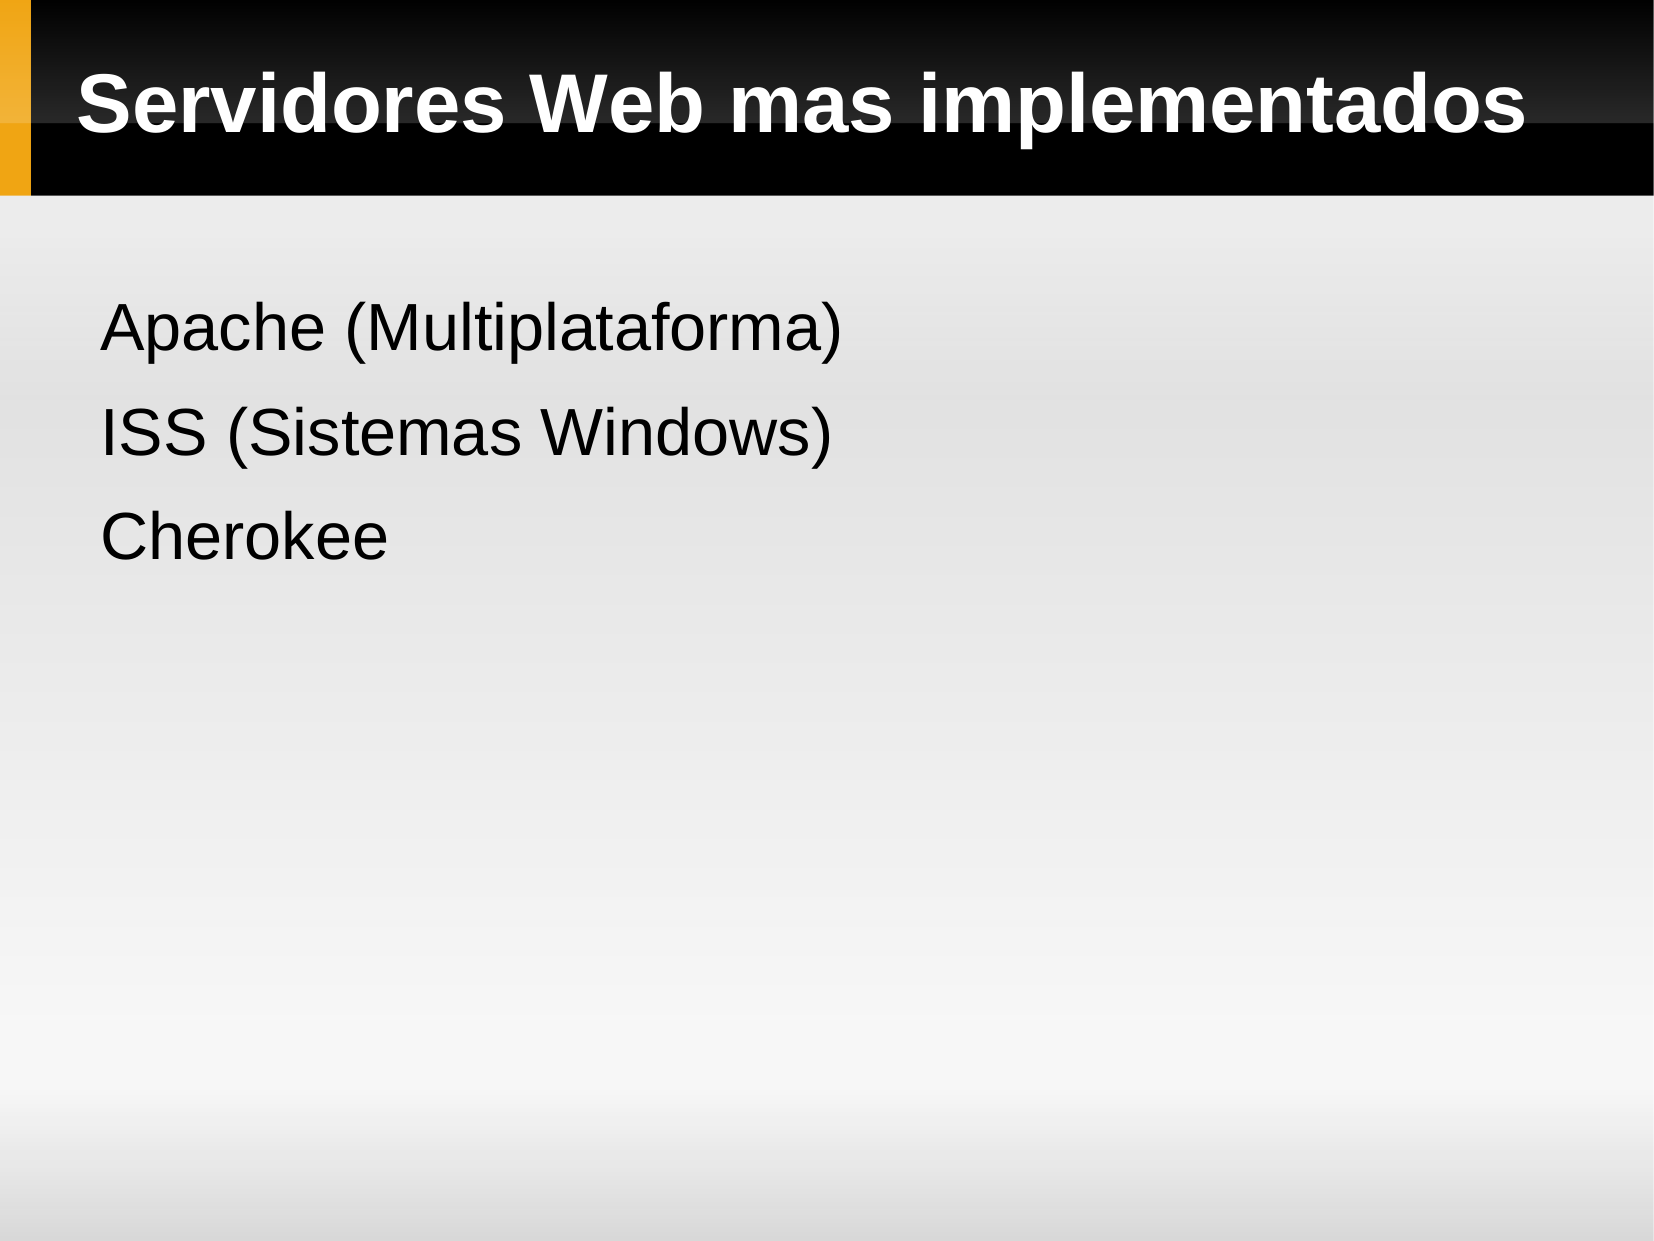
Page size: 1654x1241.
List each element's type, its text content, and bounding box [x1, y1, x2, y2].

list Apache (Multiplataforma) ISS (Sistemas Windows) Cherokee [82, 290, 1571, 1094]
title Servidores Web mas implementados [76, 7, 1565, 200]
picture [0, 0, 1654, 1241]
